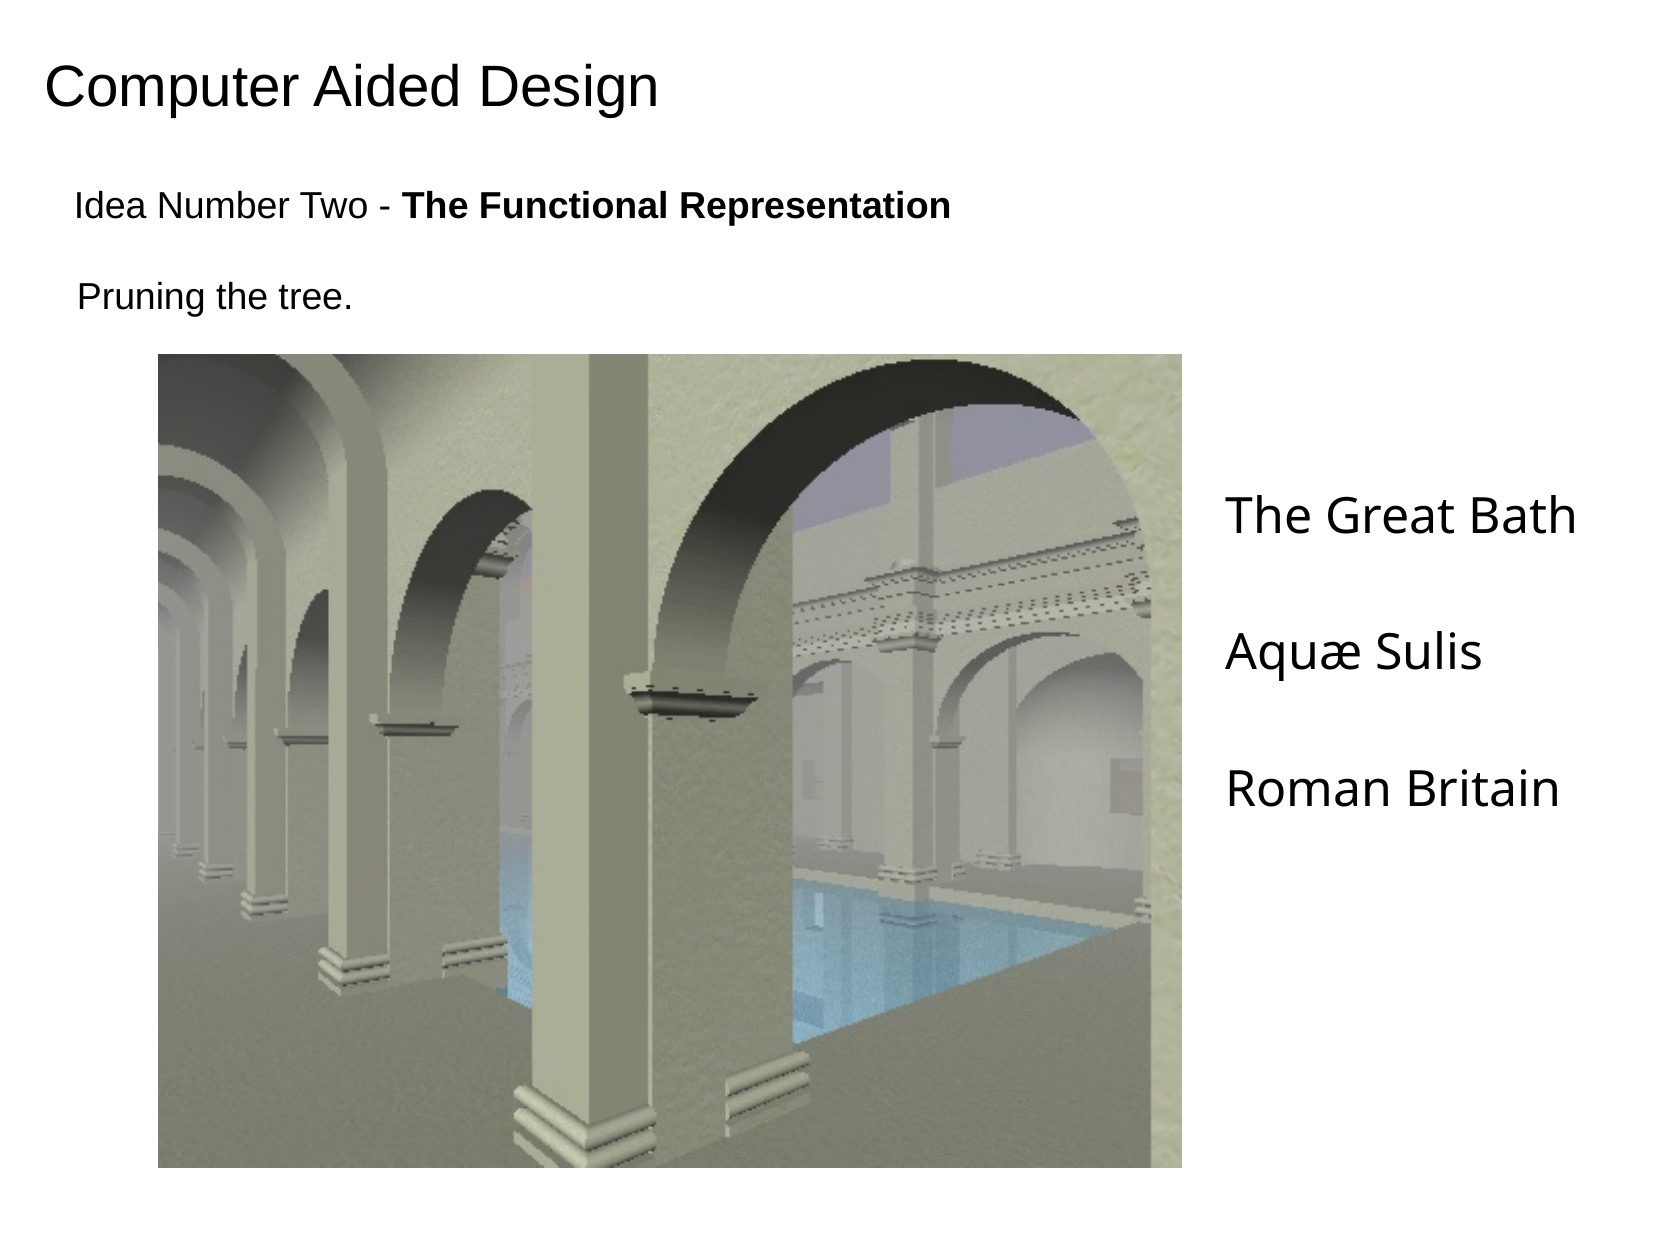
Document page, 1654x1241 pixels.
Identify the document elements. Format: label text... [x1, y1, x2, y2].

picture [158, 354, 1182, 1168]
text_box Idea Number Two - The Functional Representation [59, 177, 1565, 241]
text_box Pruning the tree. [59, 265, 1506, 333]
text_box The Great Bath Aquæ Sulis Roman Britain [1210, 472, 1595, 903]
text_box Computer Aided Design [29, 46, 1625, 135]
